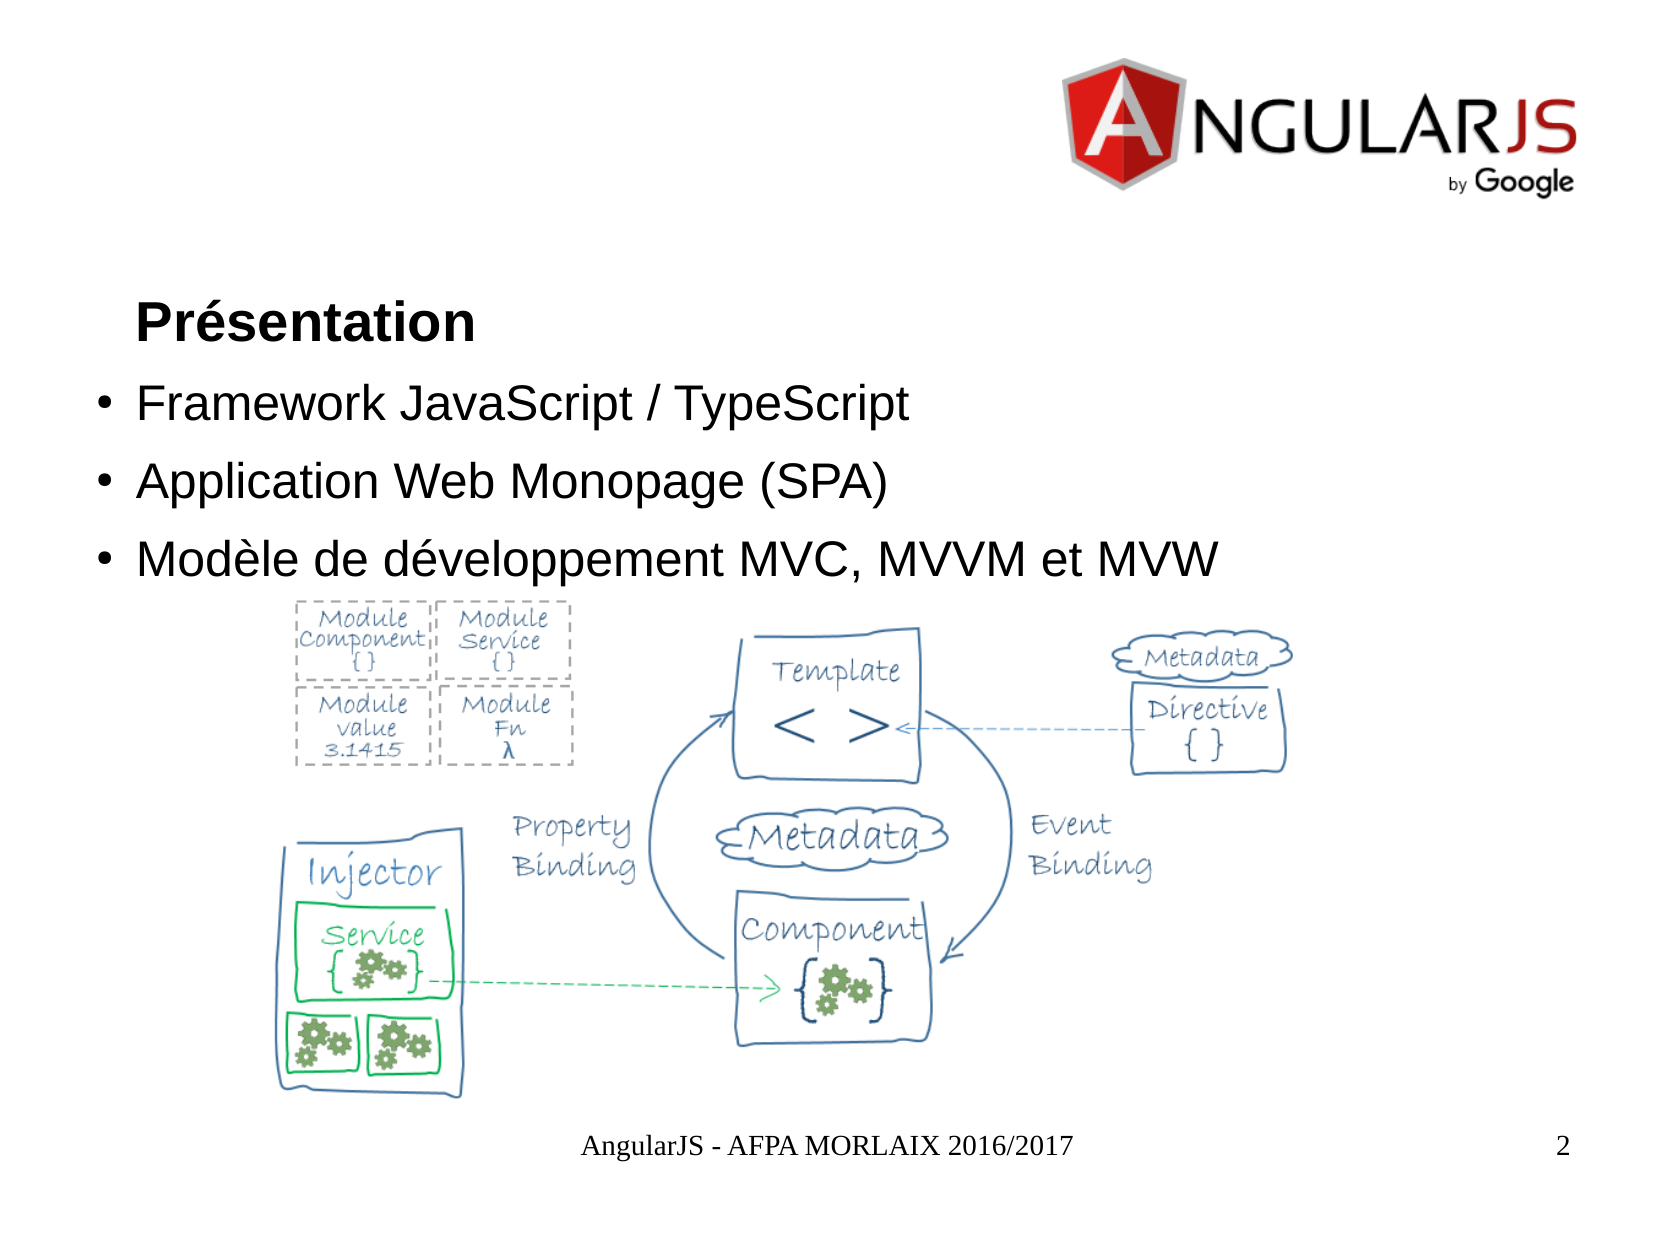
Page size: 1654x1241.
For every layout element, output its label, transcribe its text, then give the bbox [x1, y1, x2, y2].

list Présentation Framework JavaScript / TypeScript Application Web Monopage (SPA) Modèle de développement MVC, MVVM et MVW [82, 290, 1571, 591]
picture [271, 588, 1298, 1111]
picture [1062, 58, 1578, 205]
